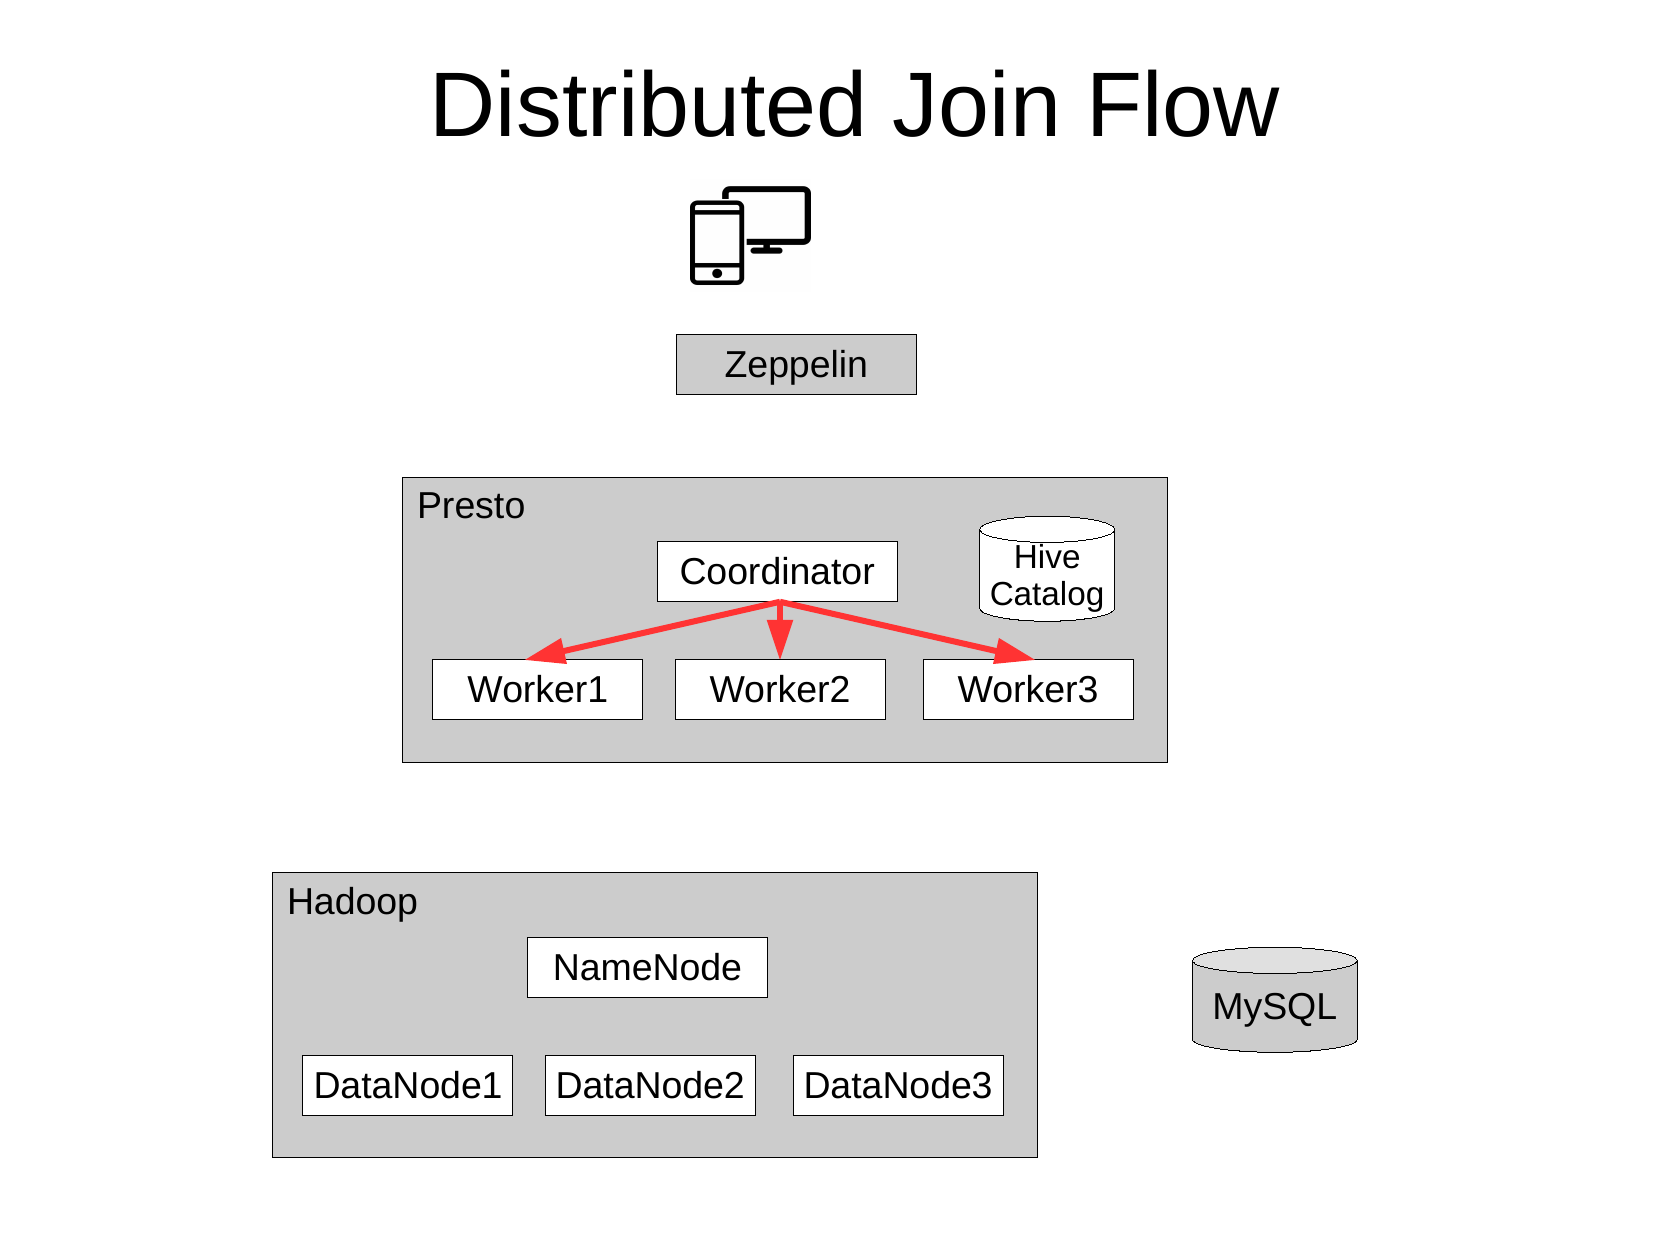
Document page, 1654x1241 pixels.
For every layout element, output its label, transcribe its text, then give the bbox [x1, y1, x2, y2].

text_box MySQL [1192, 961, 1358, 1053]
text_box DataNode3 [793, 1055, 1004, 1116]
text_box Hadoop [272, 872, 1038, 1158]
text_box Hive Catalog [979, 530, 1115, 622]
text_box DataNode1 [302, 1055, 513, 1116]
text_box NameNode [527, 937, 768, 998]
text_box Zeppelin [676, 334, 917, 395]
text_box Worker3 [923, 659, 1134, 720]
picture [690, 179, 811, 292]
text_box DataNode2 [545, 1055, 756, 1116]
text_box Presto [402, 477, 1168, 763]
text_box Coordinator [657, 541, 898, 602]
text_box Worker1 [432, 659, 643, 720]
text_box Distributed Join Flow [105, 48, 1571, 152]
text_box Worker2 [675, 659, 886, 720]
